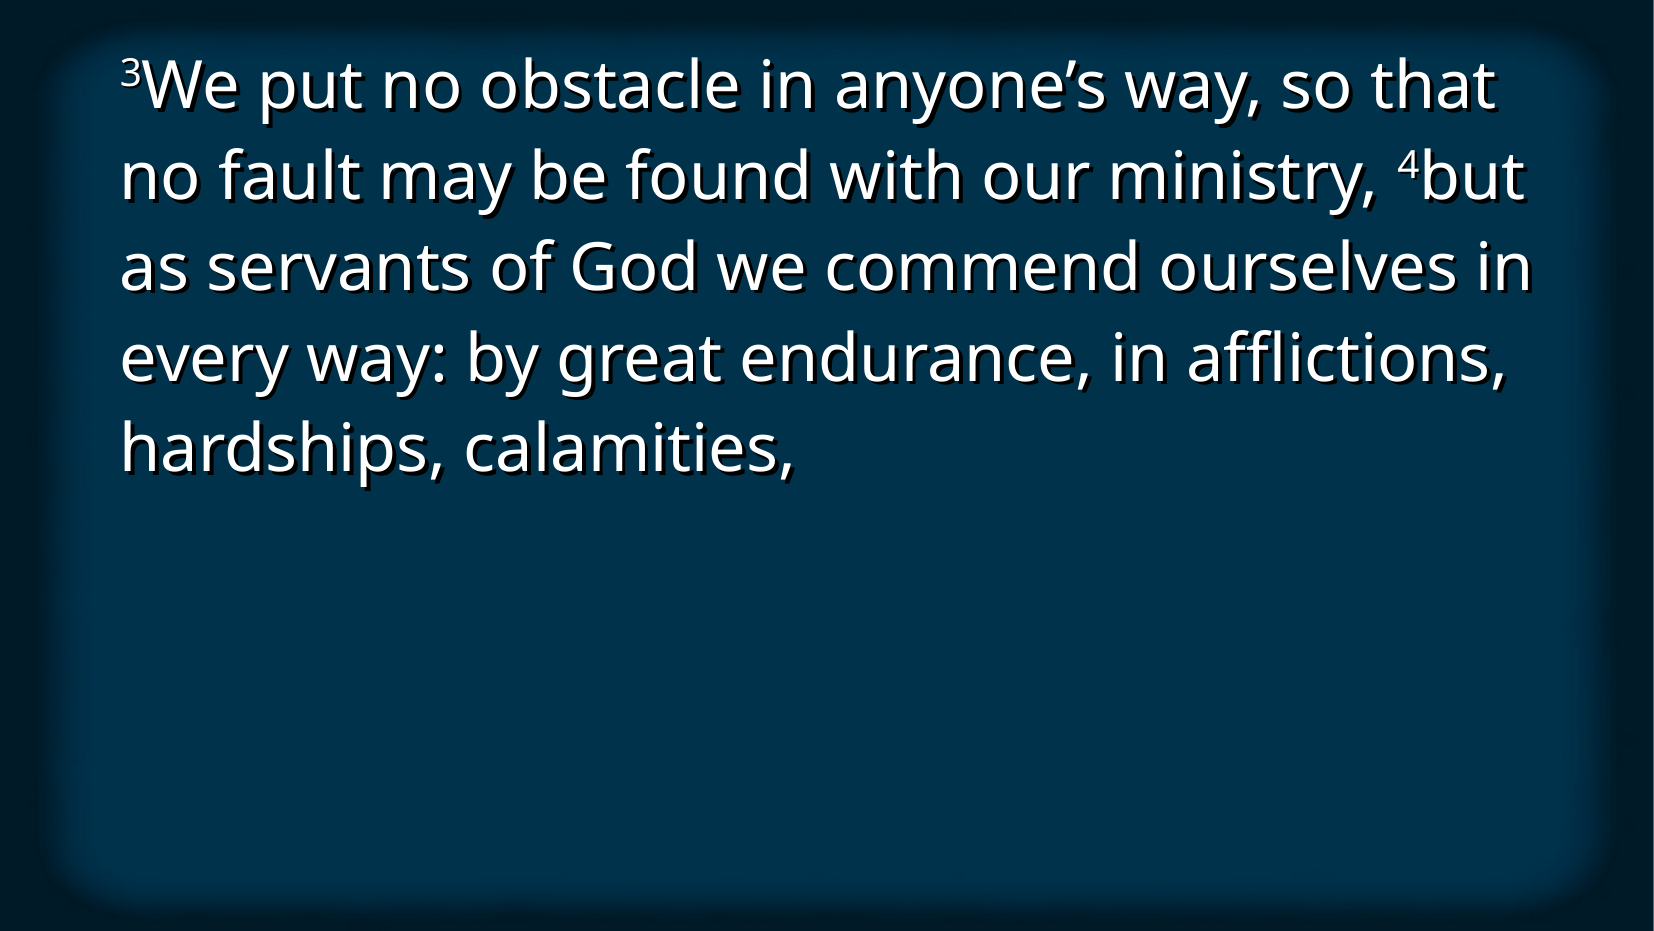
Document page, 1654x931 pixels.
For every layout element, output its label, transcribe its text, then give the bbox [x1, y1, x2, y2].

text_box 3We put no obstacle in anyone’s way, so that no fault may be found with our ministry, 4but as servants of God we commend ourselves in every way: by great endurance, in afflictions, hardships, calamities, [105, 30, 1561, 489]
picture [0, 0, 1654, 931]
